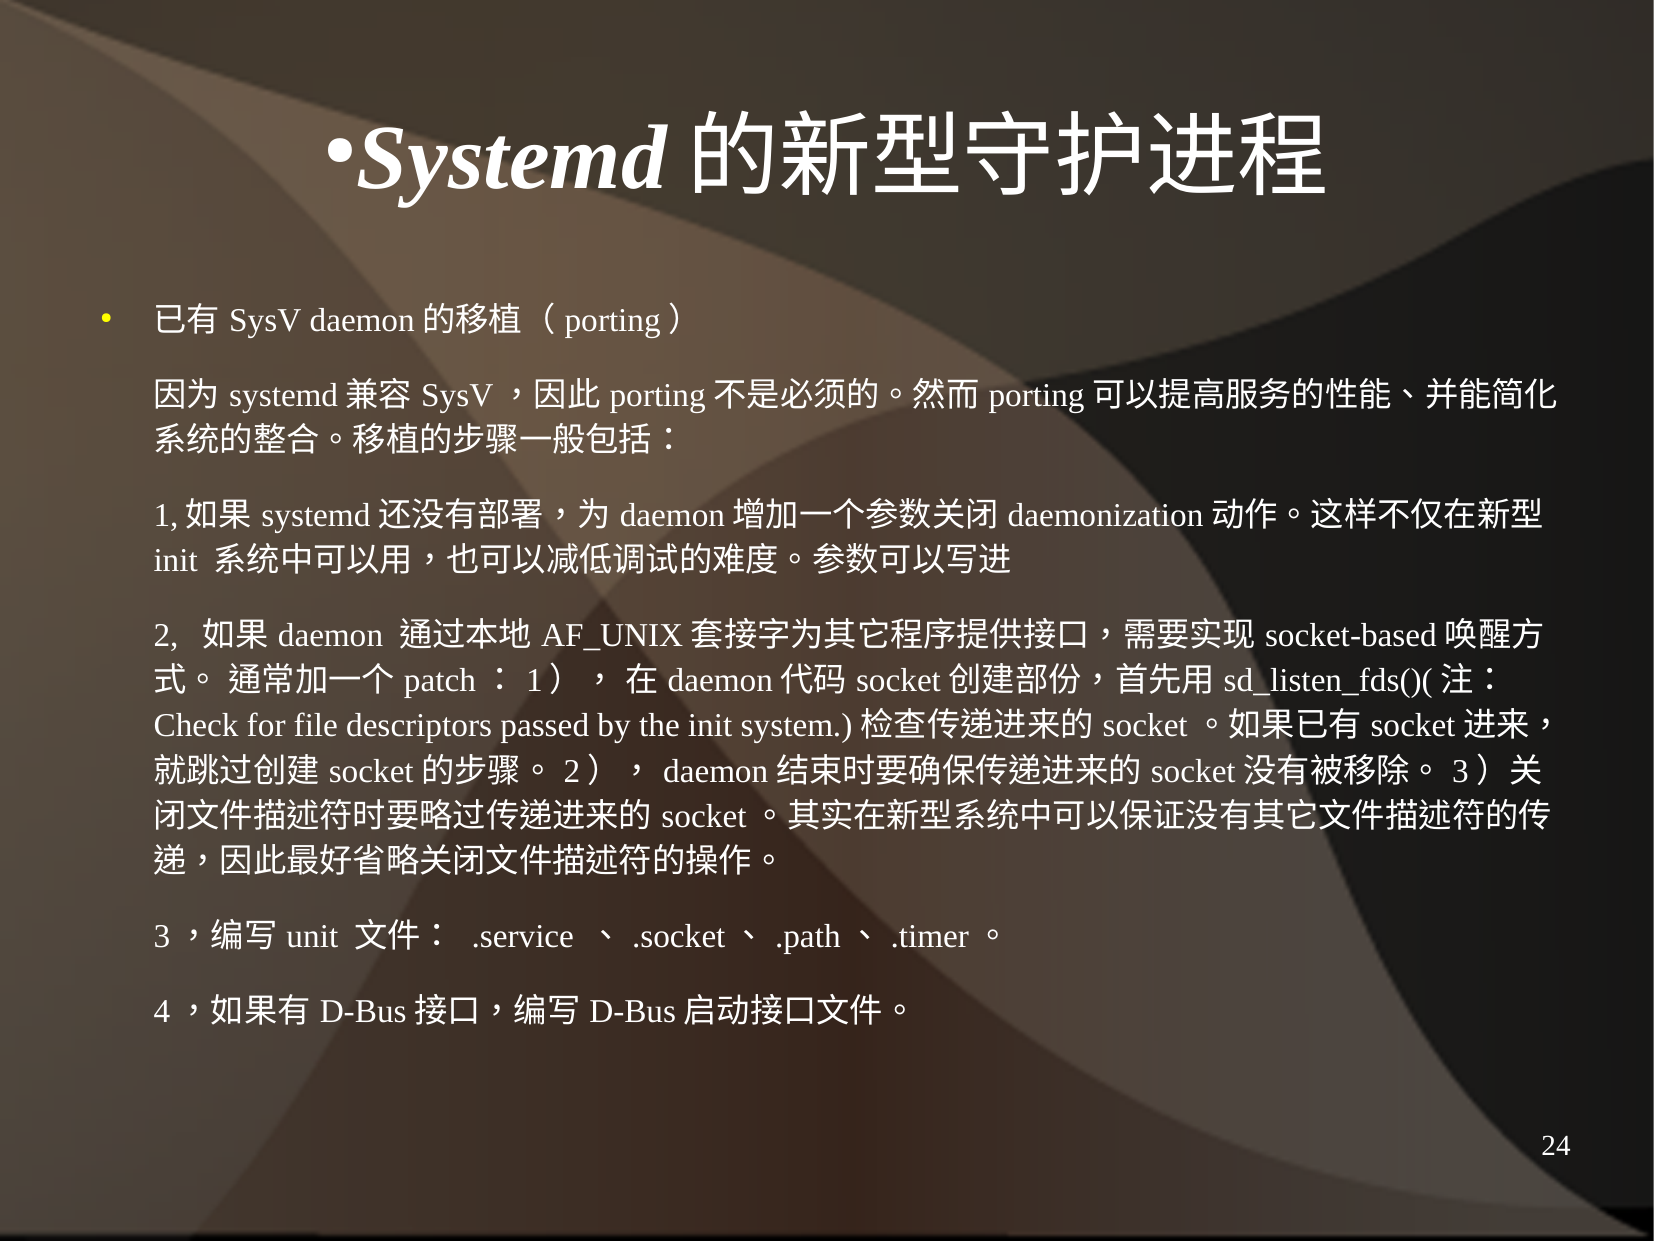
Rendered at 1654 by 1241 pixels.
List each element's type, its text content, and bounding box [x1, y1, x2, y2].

list 已有SysV daemon的移植（porting） 因为systemd兼容SysV，因此porting不是必须的。然而porting可以提高服务的性能、并能简化系统的整合。移植的步骤一般包括： 1,如果systemd还没有部署，为daemon增加一个参数关闭daemonization动作。这样不仅在新型init 系统中可以用，也可以减低调试的难度。参数可以写进 2, 如果daemon 通过本地AF_UNIX套接字为其它程序提供接口，需要实现socket-based唤醒方式。 通常加一个patch：1）， 在daemon代码socket创建部份，首先用sd_listen_fds()(注：Check for file descriptors passed by the init system.)检查传递进来的socket。如果已有socket进来，就跳过创建socket的步骤。2），daemon结束时要确保传递进来的socket没有被移除。3）关闭文件描述符时要略过传递进来的socket。其实在新型系统中可以保证没有其它文件描述符的传递，因此最好省略关闭文件描述符的操作。 3，编写unit 文件： .service 、.socket、.path、.timer。 4，如果有D-Bus接口，编写D-Bus启动接口文件。 [82, 296, 1571, 1115]
picture [0, 0, 1654, 1241]
title Systemd的新型守护进程 [82, 49, 1571, 257]
